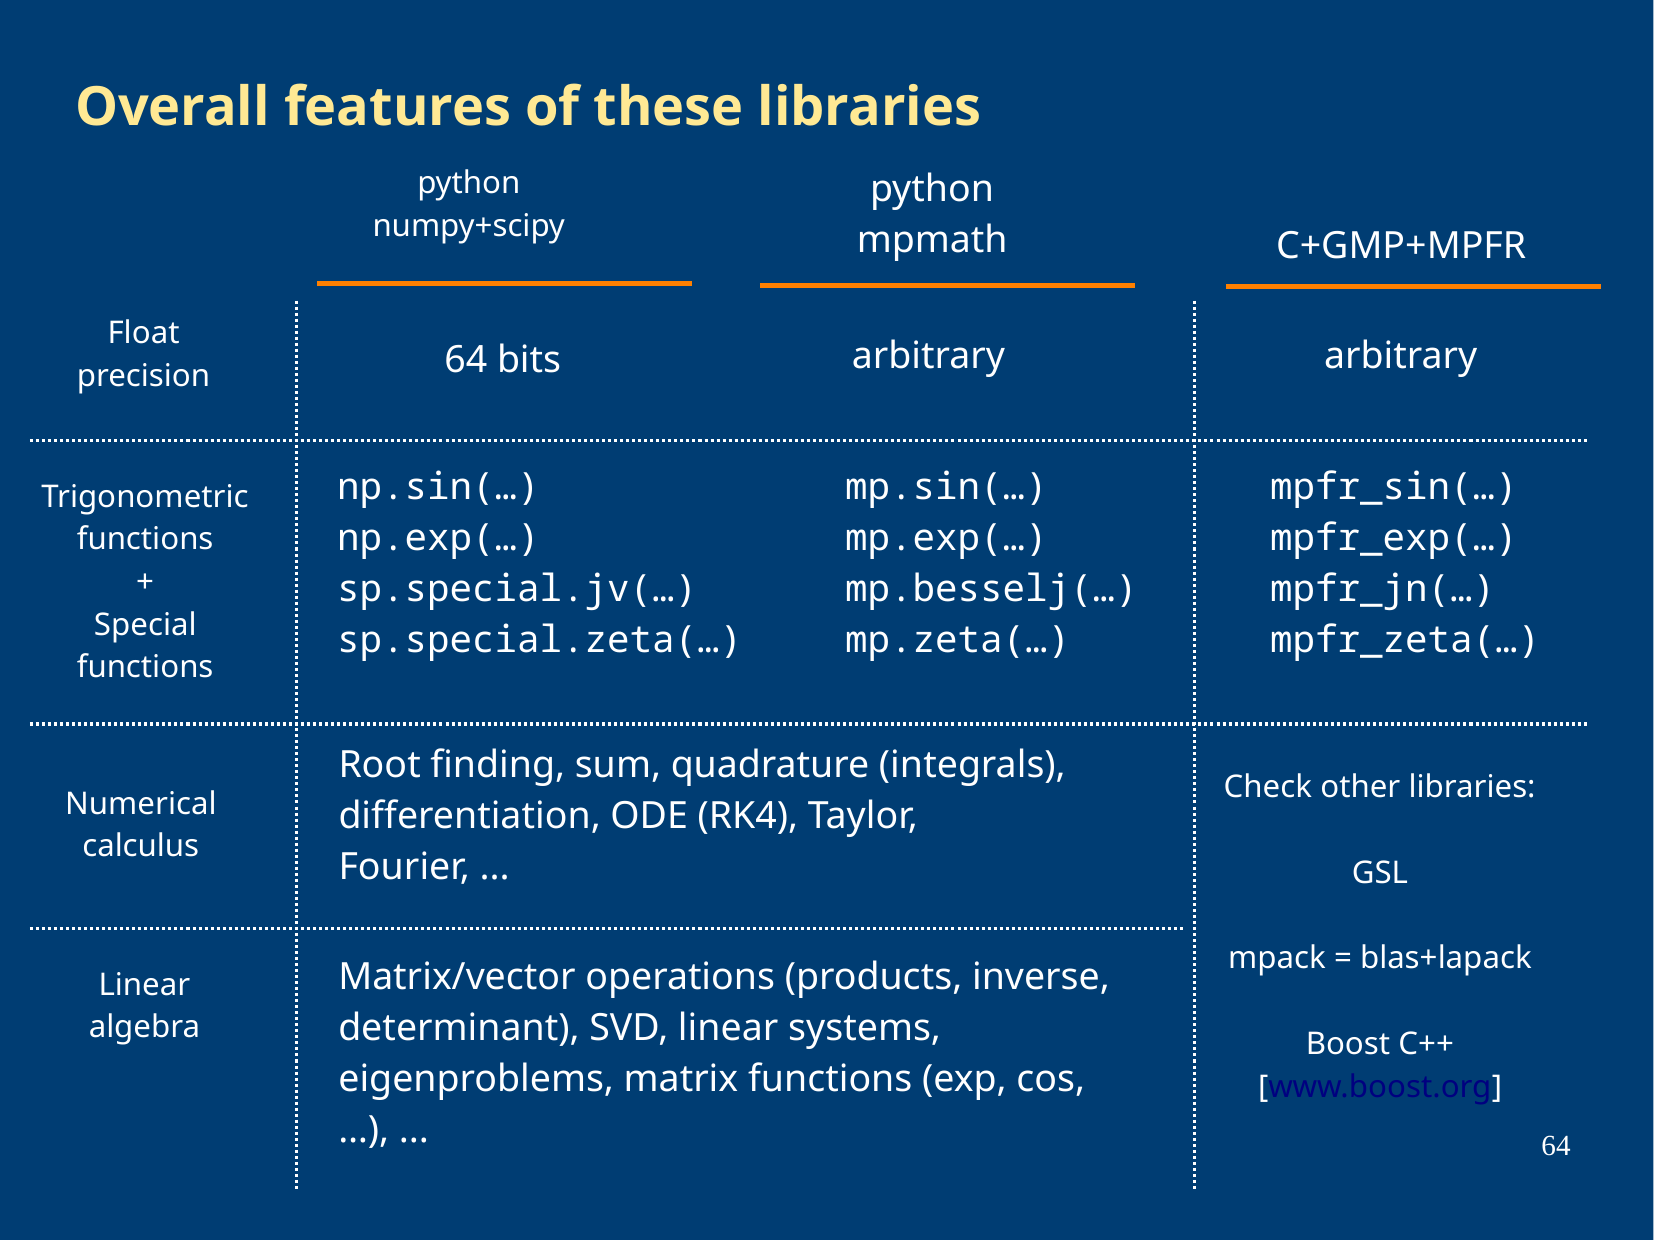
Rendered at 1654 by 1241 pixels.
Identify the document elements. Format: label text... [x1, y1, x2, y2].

text_box 64 bits [429, 324, 642, 401]
text_box arbitrary [837, 320, 1109, 397]
text_box Matrix/vector operations (products, inverse, determinant), SVD, linear systems, eigenproblems, matrix functions (exp, cos, …), ... [323, 941, 1141, 1185]
text_box Trigonometric functions + Special functions [26, 466, 297, 718]
text_box mp.sin(…) mp.exp(…) mp.besselj(…) mp.zeta(…) [830, 452, 1255, 704]
text_box Root finding, sum, quadrature (integrals), differentiation, ODE (RK4), Taylor, Fourier, ... [323, 730, 1103, 917]
text_box Check other libraries: GSL mpack = blas+lapack Boost C++ [www.boost.org] [1209, 757, 1654, 1148]
text_box python numpy+scipy [357, 152, 678, 281]
text_box Overall features of these libraries [60, 59, 1576, 161]
text_box Float precision [62, 302, 243, 416]
text_box arbitrary [1309, 320, 1581, 397]
text_box C+GMP+MPFR [1261, 211, 1654, 287]
text_box Numerical calculus [50, 773, 261, 889]
text_box python mpmath [842, 154, 1100, 283]
text_box np.sin(…) np.exp(…) sp.special.jv(…) sp.special.zeta(…) [322, 452, 830, 704]
text_box Linear algebra [73, 954, 241, 1070]
text_box mpfr_sin(…) mpfr_exp(…) mpfr_jn(…) mpfr_zeta(…) [1255, 452, 1654, 705]
